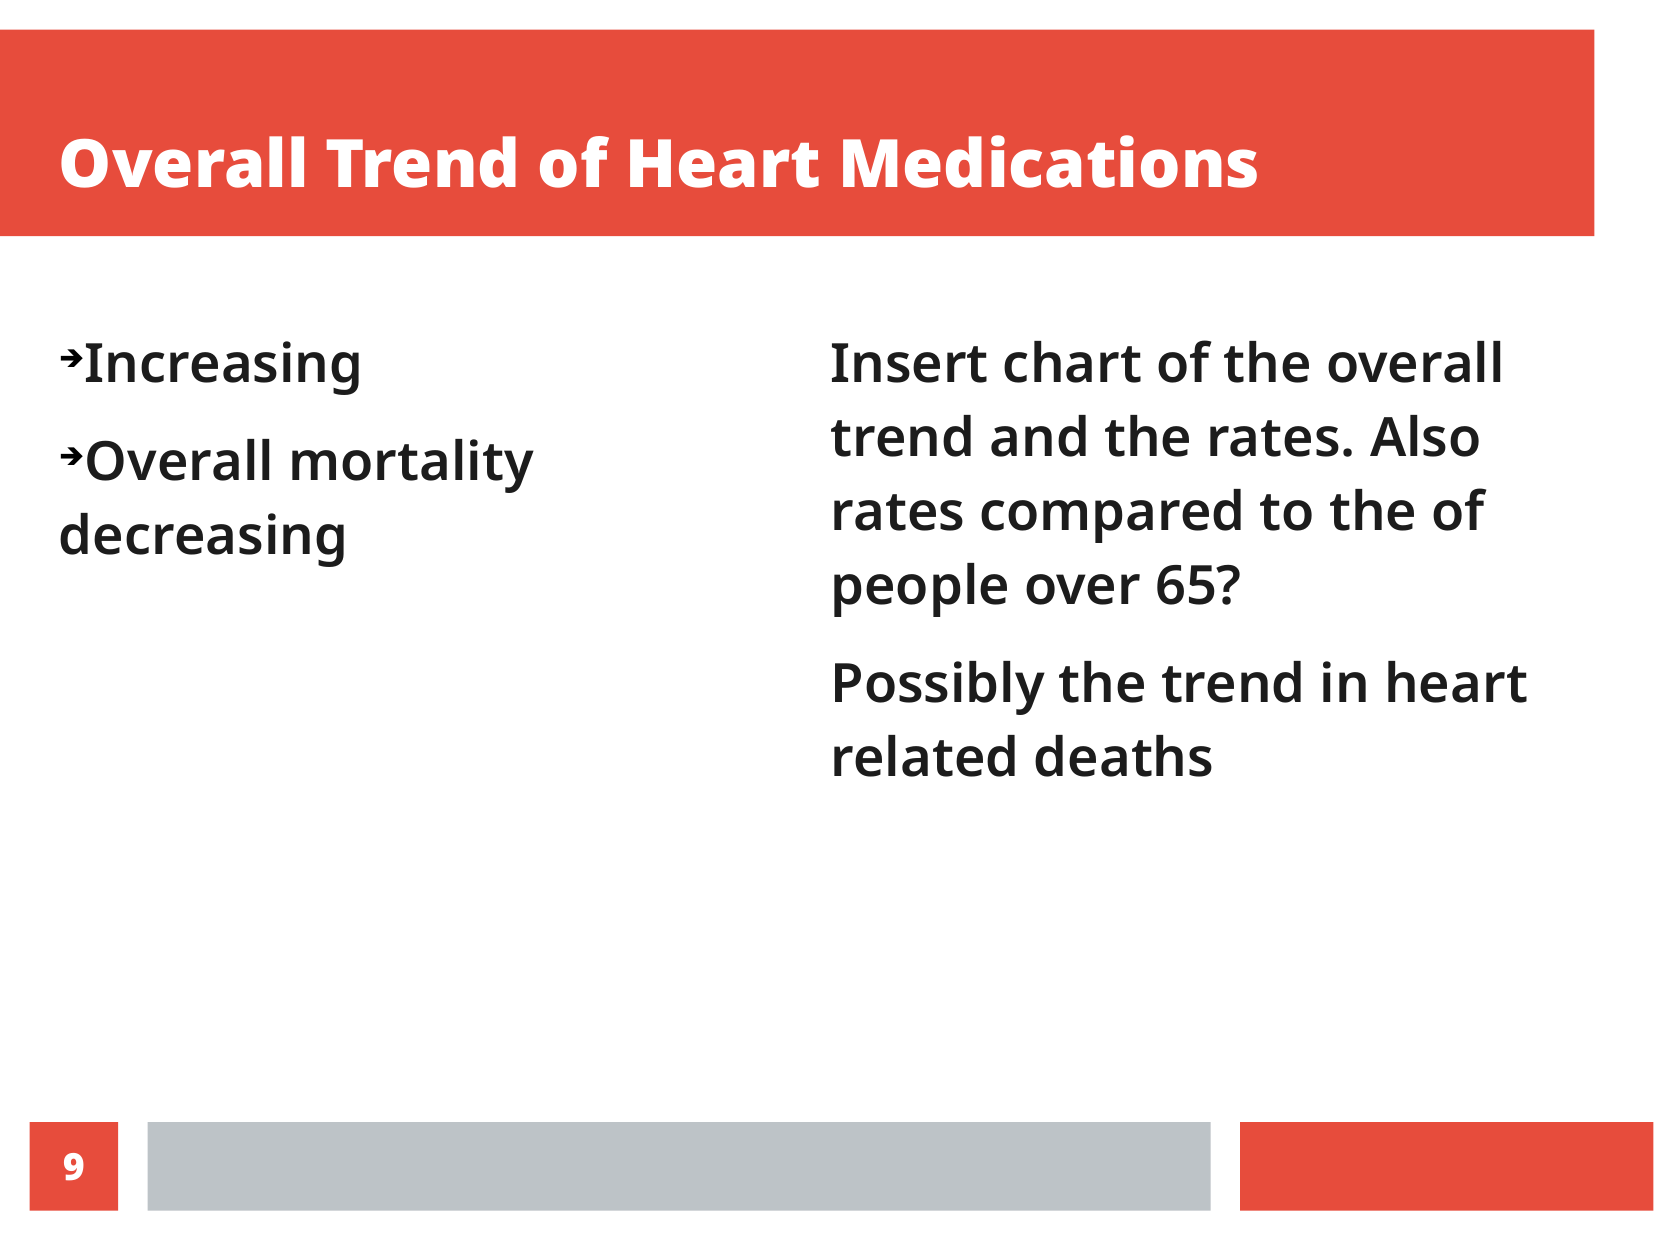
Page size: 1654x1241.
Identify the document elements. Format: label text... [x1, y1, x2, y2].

list Increasing Overall mortality decreasing [59, 324, 794, 1093]
title Overall Trend of Heart Medications [59, 59, 1595, 207]
list Insert chart of the overall trend and the rates. Also rates compared to the of people over 65? Possibly the trend in heart related deaths [830, 324, 1566, 1093]
